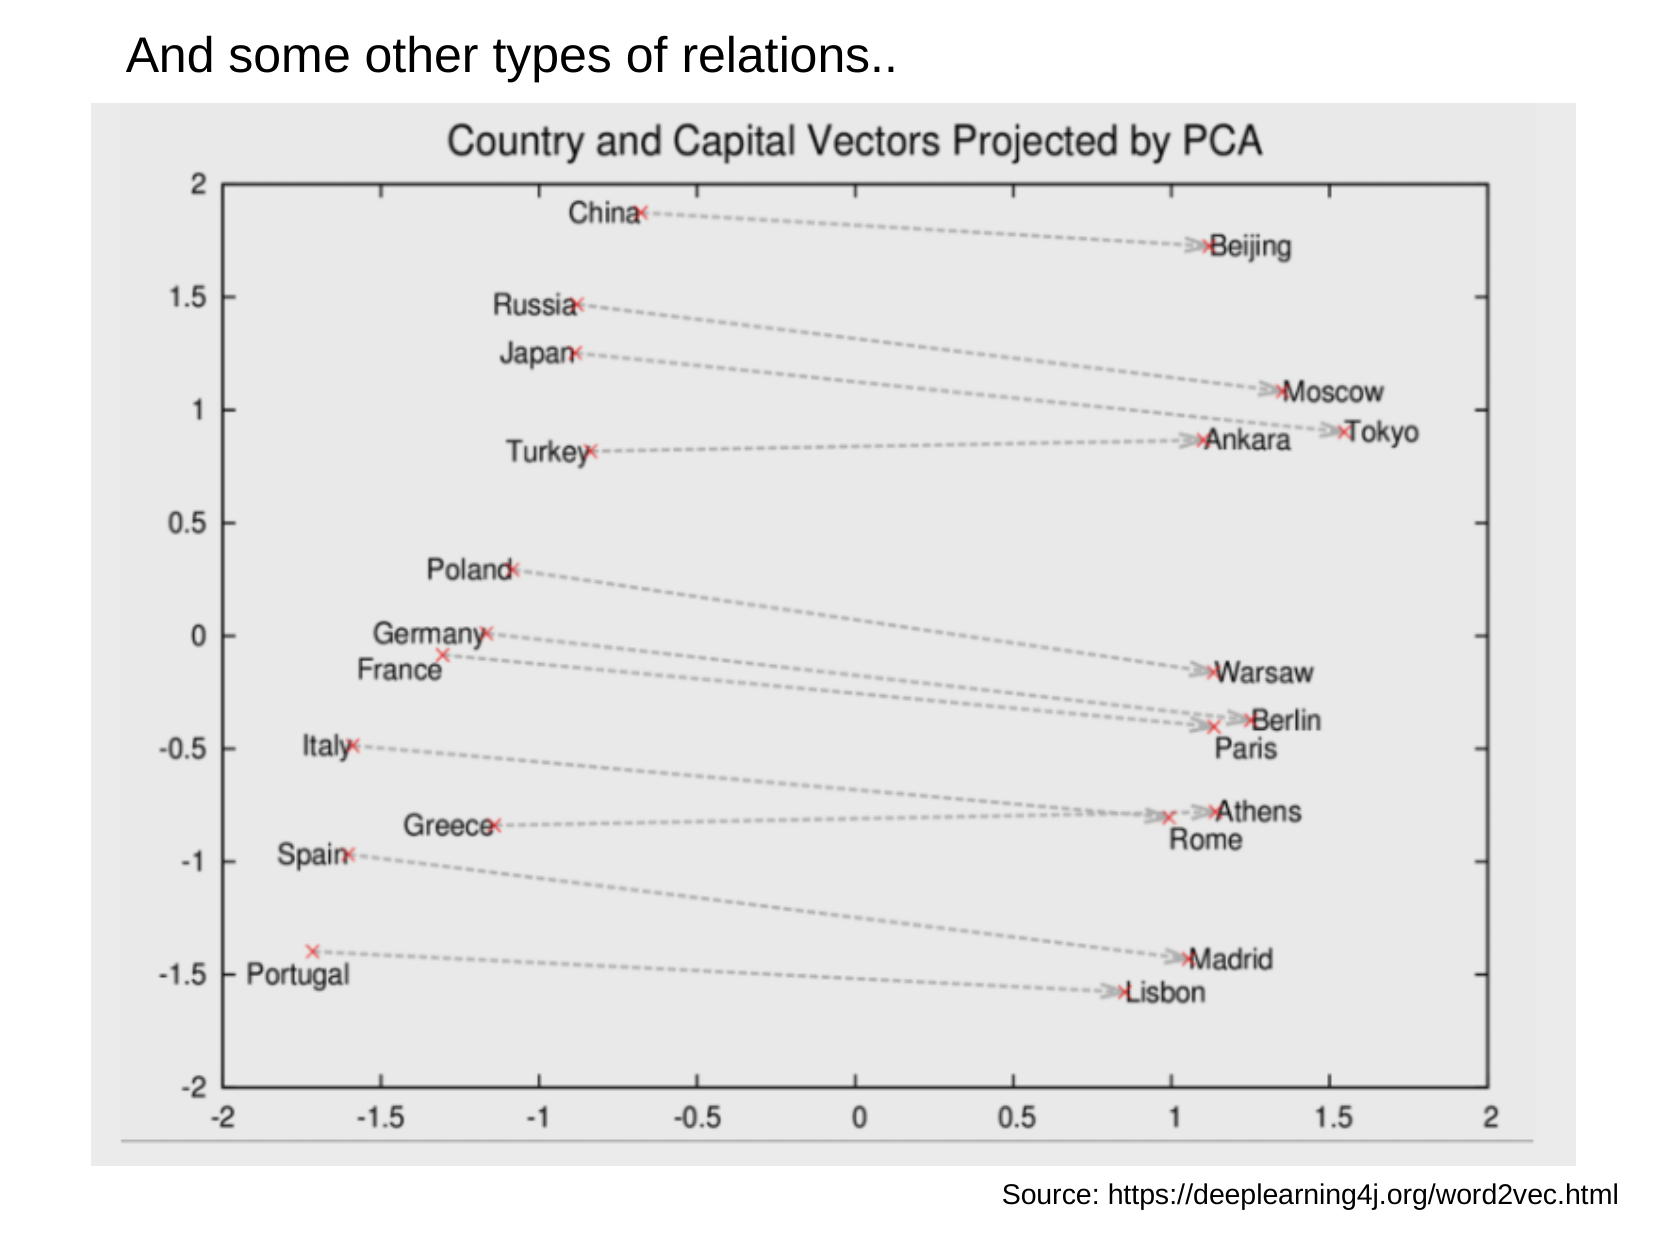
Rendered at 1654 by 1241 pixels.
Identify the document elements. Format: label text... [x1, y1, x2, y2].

list And some other types of relations.. [54, 27, 1544, 176]
picture [91, 103, 1576, 1166]
list Source: https://deeplearning4j.org/word2vec.html [940, 1179, 1643, 1235]
